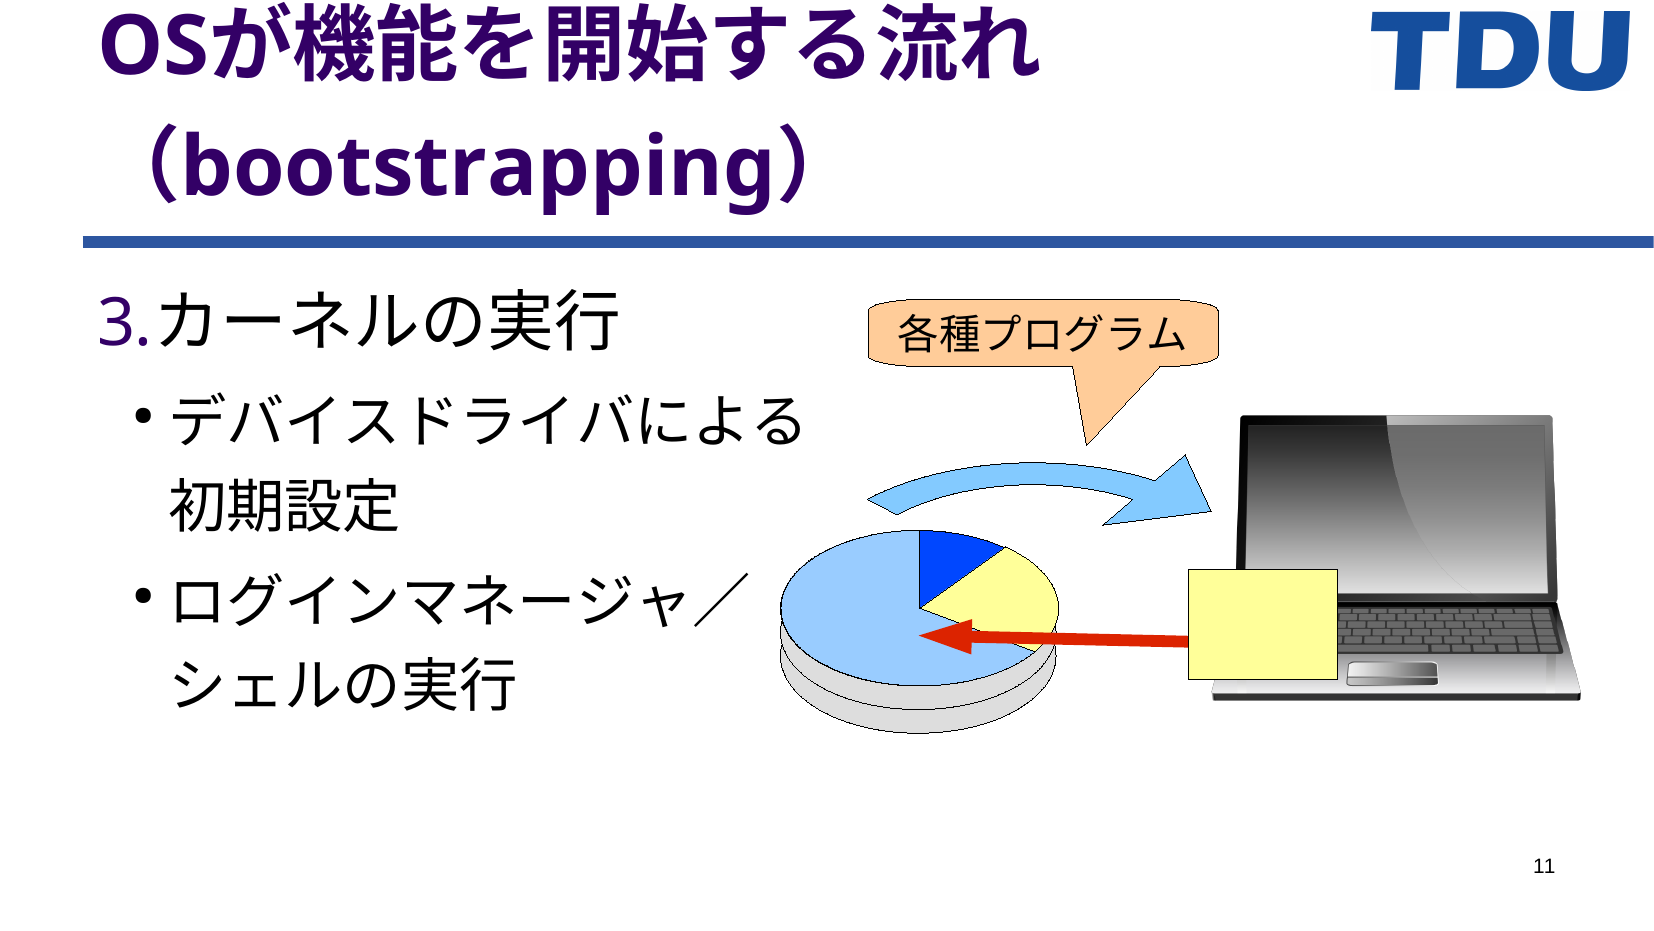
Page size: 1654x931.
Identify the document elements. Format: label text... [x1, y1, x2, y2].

text_box [1188, 569, 1338, 680]
text_box 各種プログラム [868, 299, 1219, 446]
title OSが機能を開始する流れ （bootstrapping） [82, 33, 1571, 228]
text_box [780, 530, 1059, 686]
text_box [867, 454, 1211, 526]
list カーネルの実行 デバイスドライバによる 初期設定 ログインマネージャ／ シェルの実行 [82, 259, 1571, 807]
picture [1371, 11, 1630, 91]
picture [1192, 415, 1581, 701]
